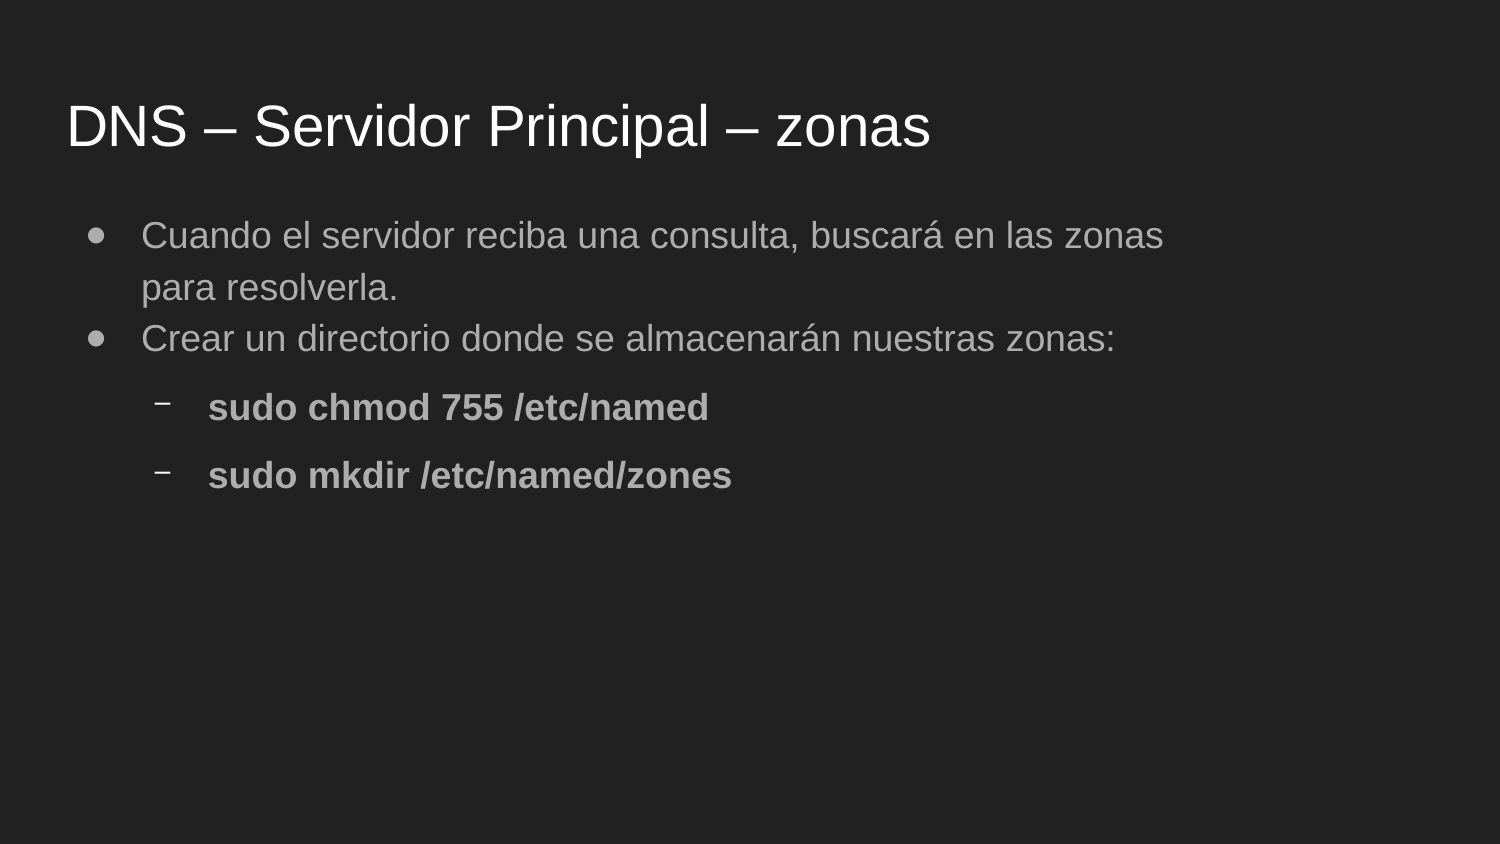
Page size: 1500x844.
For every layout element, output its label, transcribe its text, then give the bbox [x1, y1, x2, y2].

title DNS – Servidor Principal – zonas [51, 72, 1449, 167]
list Cuando el servidor reciba una consulta, buscará en las zonas para resolverla. Crear un directorio donde se almacenarán nuestras zonas: sudo chmod 755 /etc/named sudo mkdir /etc/named/zones [51, 189, 1261, 750]
